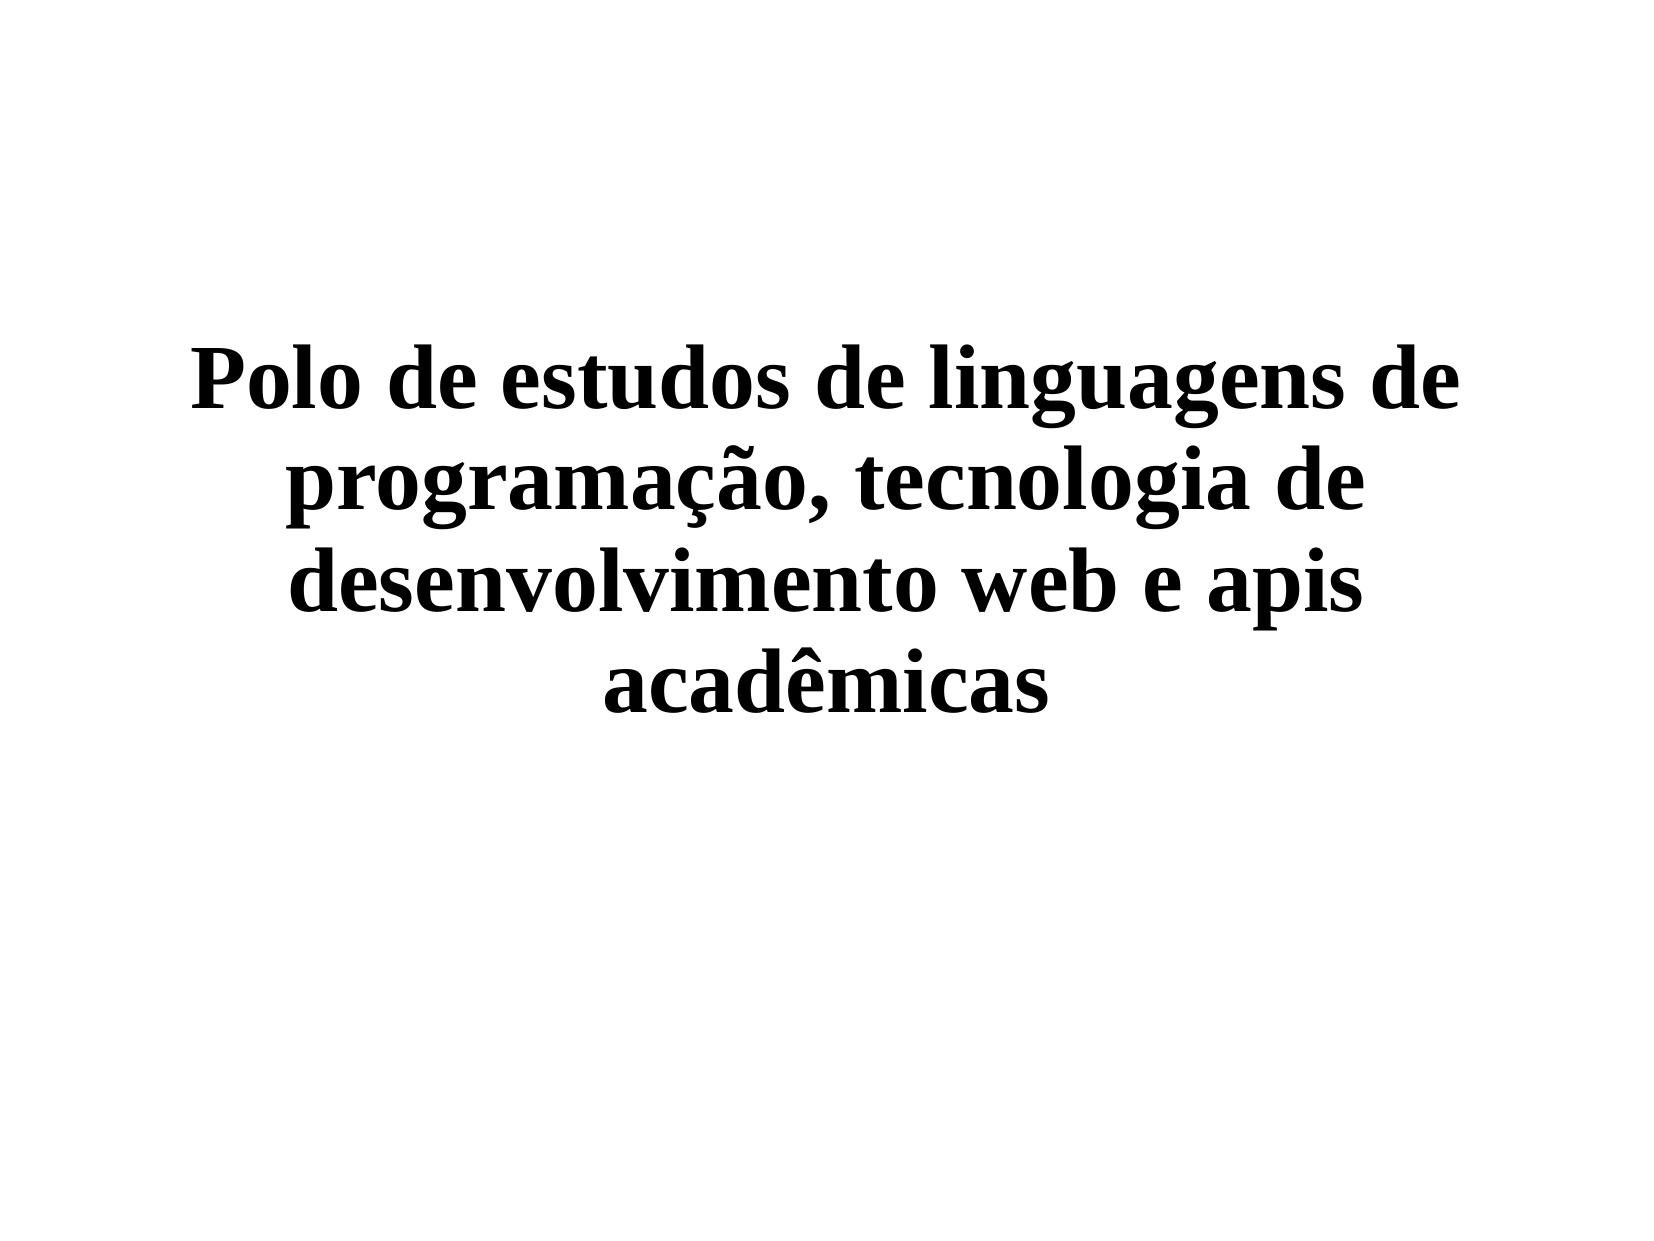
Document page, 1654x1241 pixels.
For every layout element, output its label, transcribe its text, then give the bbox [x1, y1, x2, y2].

subtitle Polo de estudos de linguagens de programação, tecnologia de desenvolvimento web e apis acadêmicas [82, 49, 1571, 1010]
